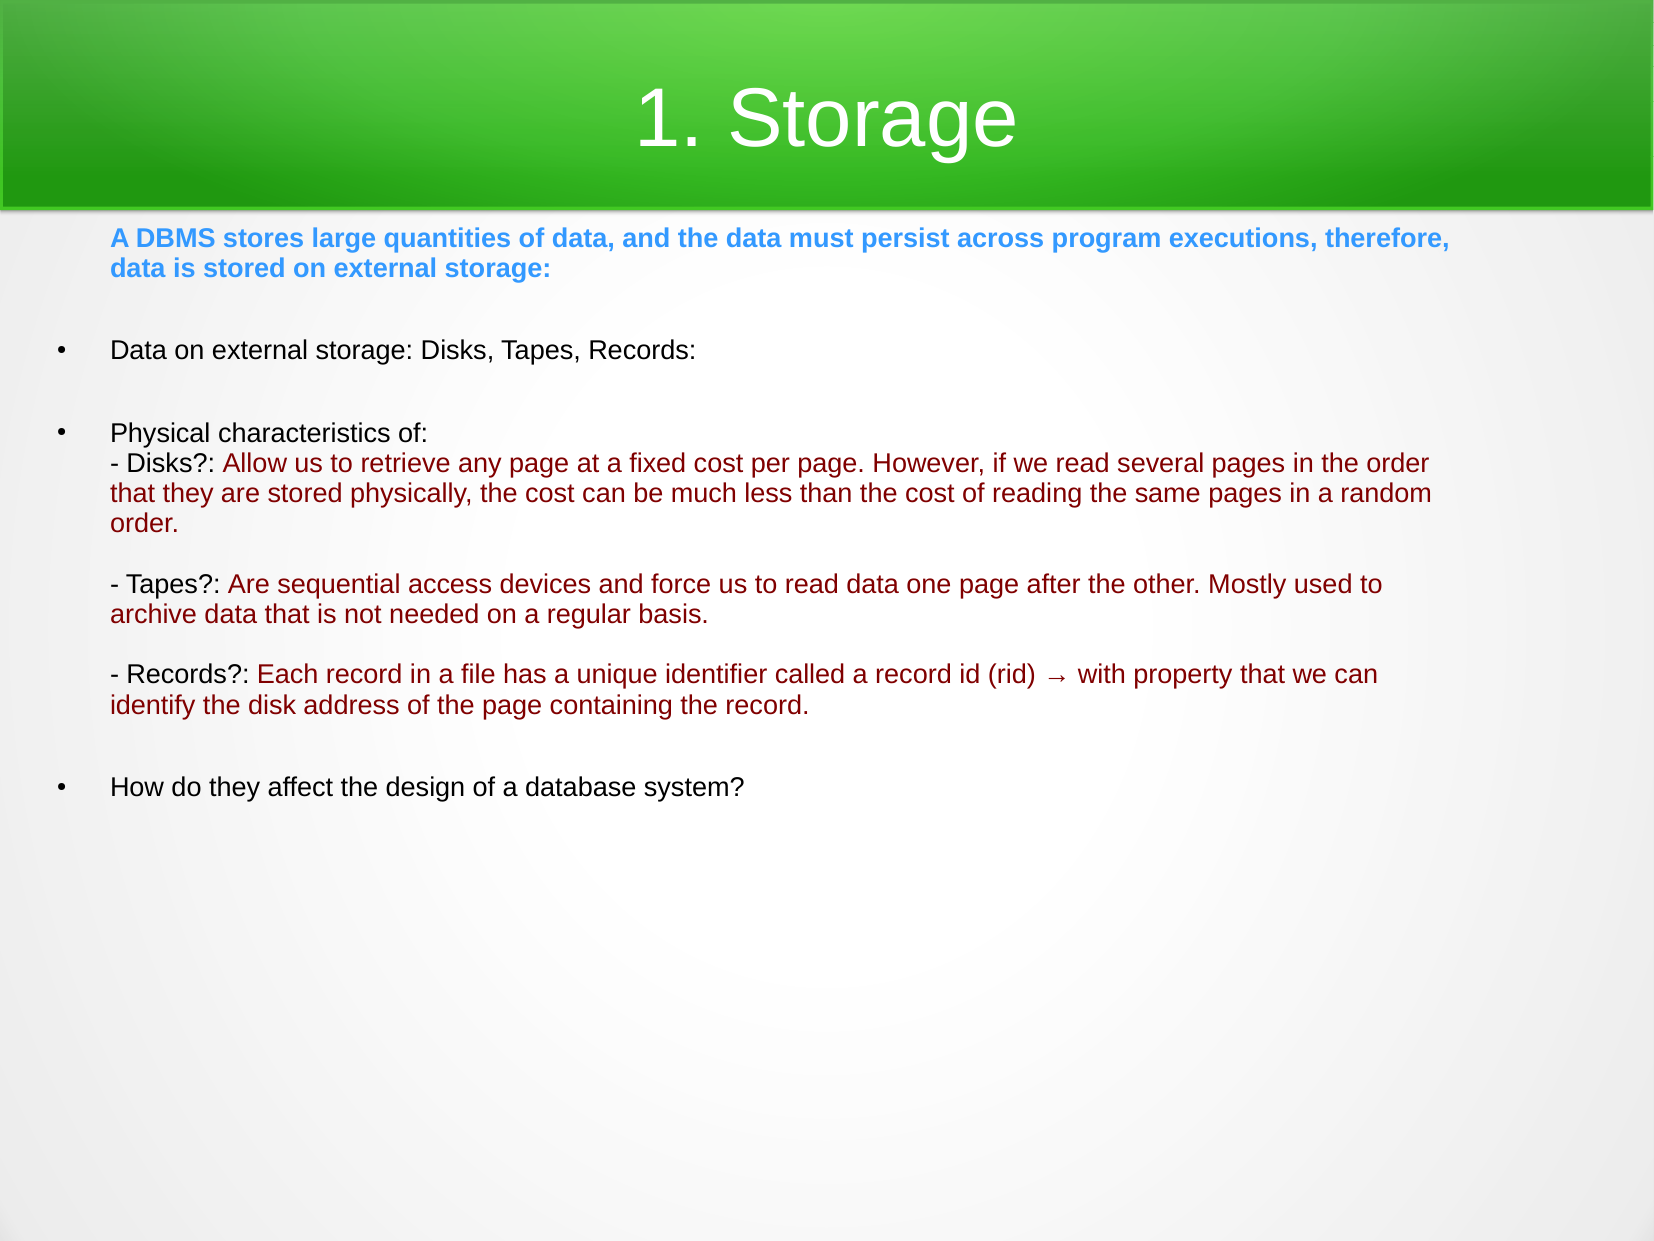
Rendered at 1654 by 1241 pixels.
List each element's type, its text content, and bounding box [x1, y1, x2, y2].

list A DBMS stores large quantities of data, and the data must persist across program executions, therefore, data is stored on external storage: Data on external storage: Disks, Tapes, Records: Physical characteristics of: - Disks?: Allow us to retrieve any page at a fixed cost per page. However, if we read several pages in the order that they are stored physically, the cost can be much less than the cost of reading the same pages in a random order. - Tapes?: Are sequential access devices and force us to read data one page after the other. Mostly used to archive data that is not needed on a regular basis. - Records?: Each record in a file has a unique identifier called a record id (rid) → with property that we can identify the disk address of the page containing the record. How do they affect the design of a database system? [39, 222, 1465, 837]
title 1. Storage [82, 47, 1571, 189]
